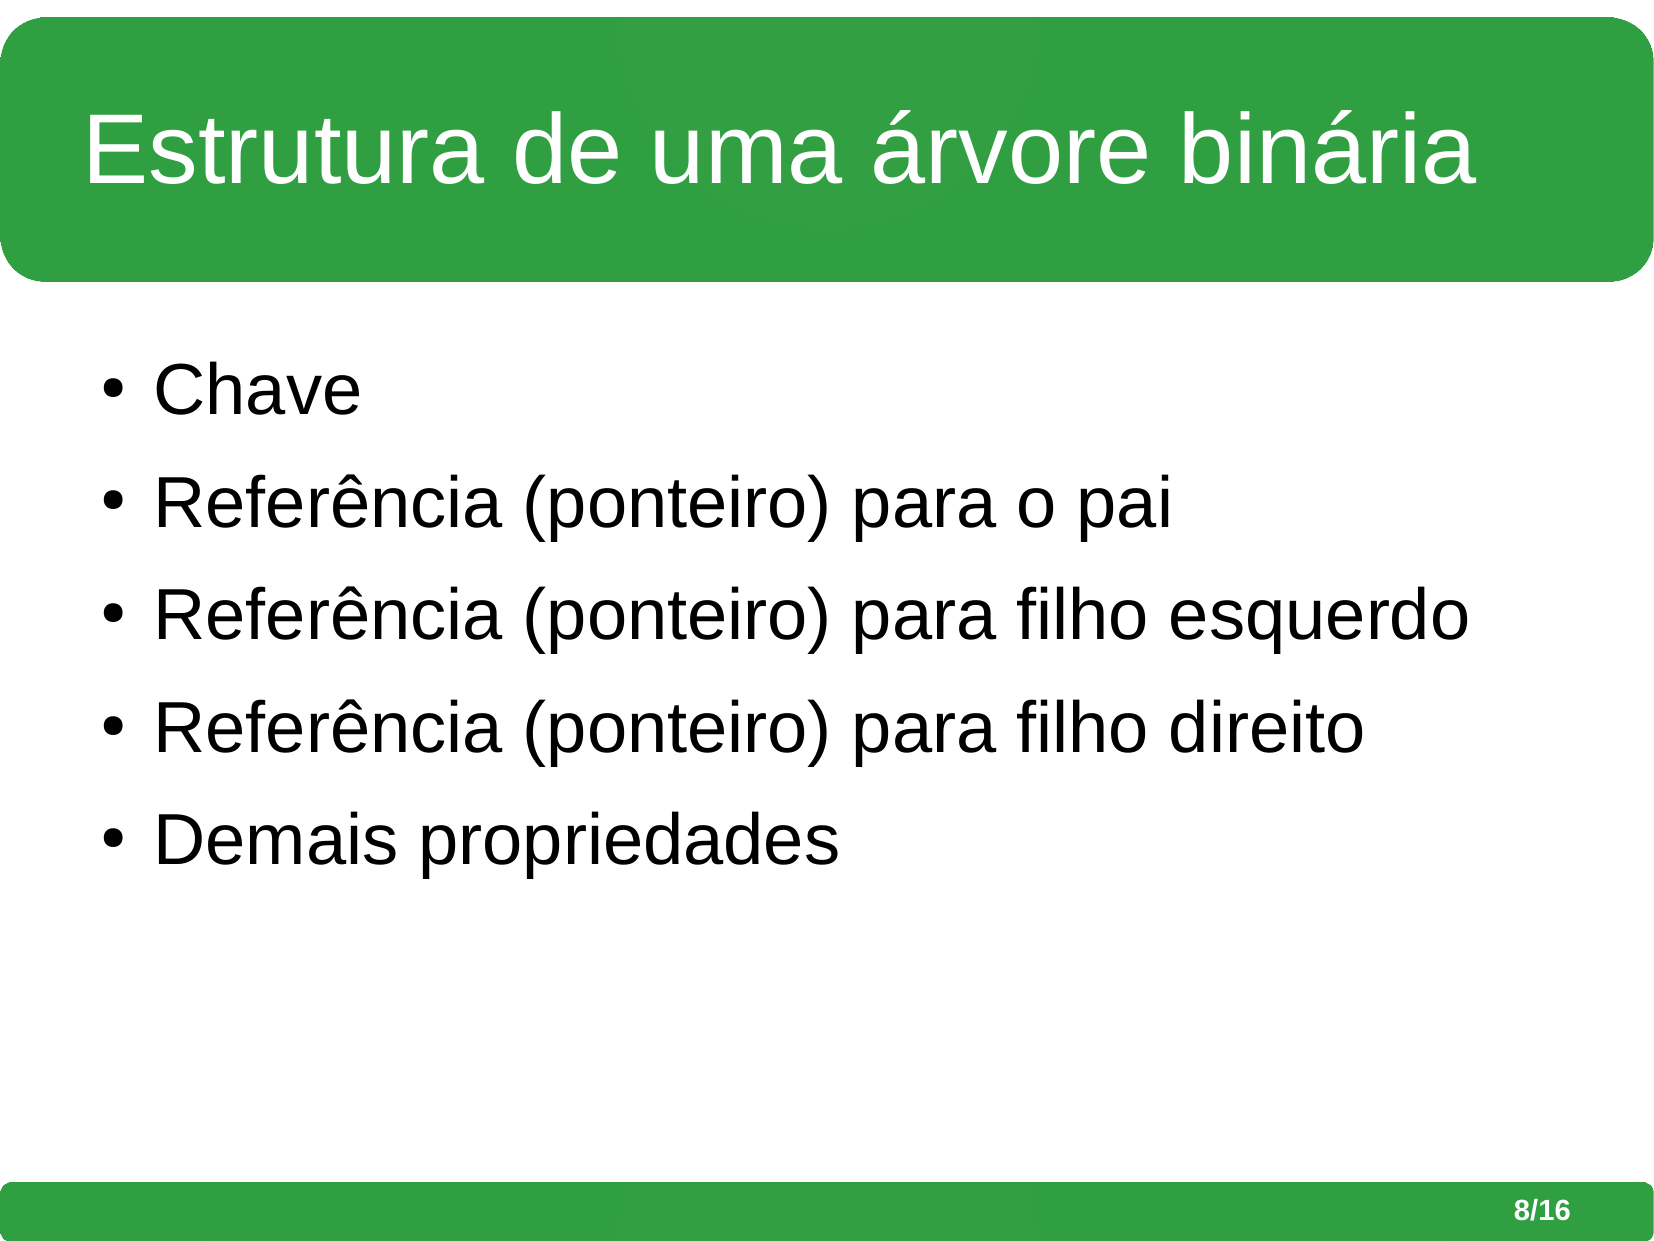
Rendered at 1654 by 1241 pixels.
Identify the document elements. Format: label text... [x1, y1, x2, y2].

list Chave Referência (ponteiro) para o pai Referência (ponteiro) para filho esquerdo Referência (ponteiro) para filho direito Demais propriedades [82, 349, 1571, 1069]
title Estrutura de uma árvore binária [82, 47, 1571, 252]
